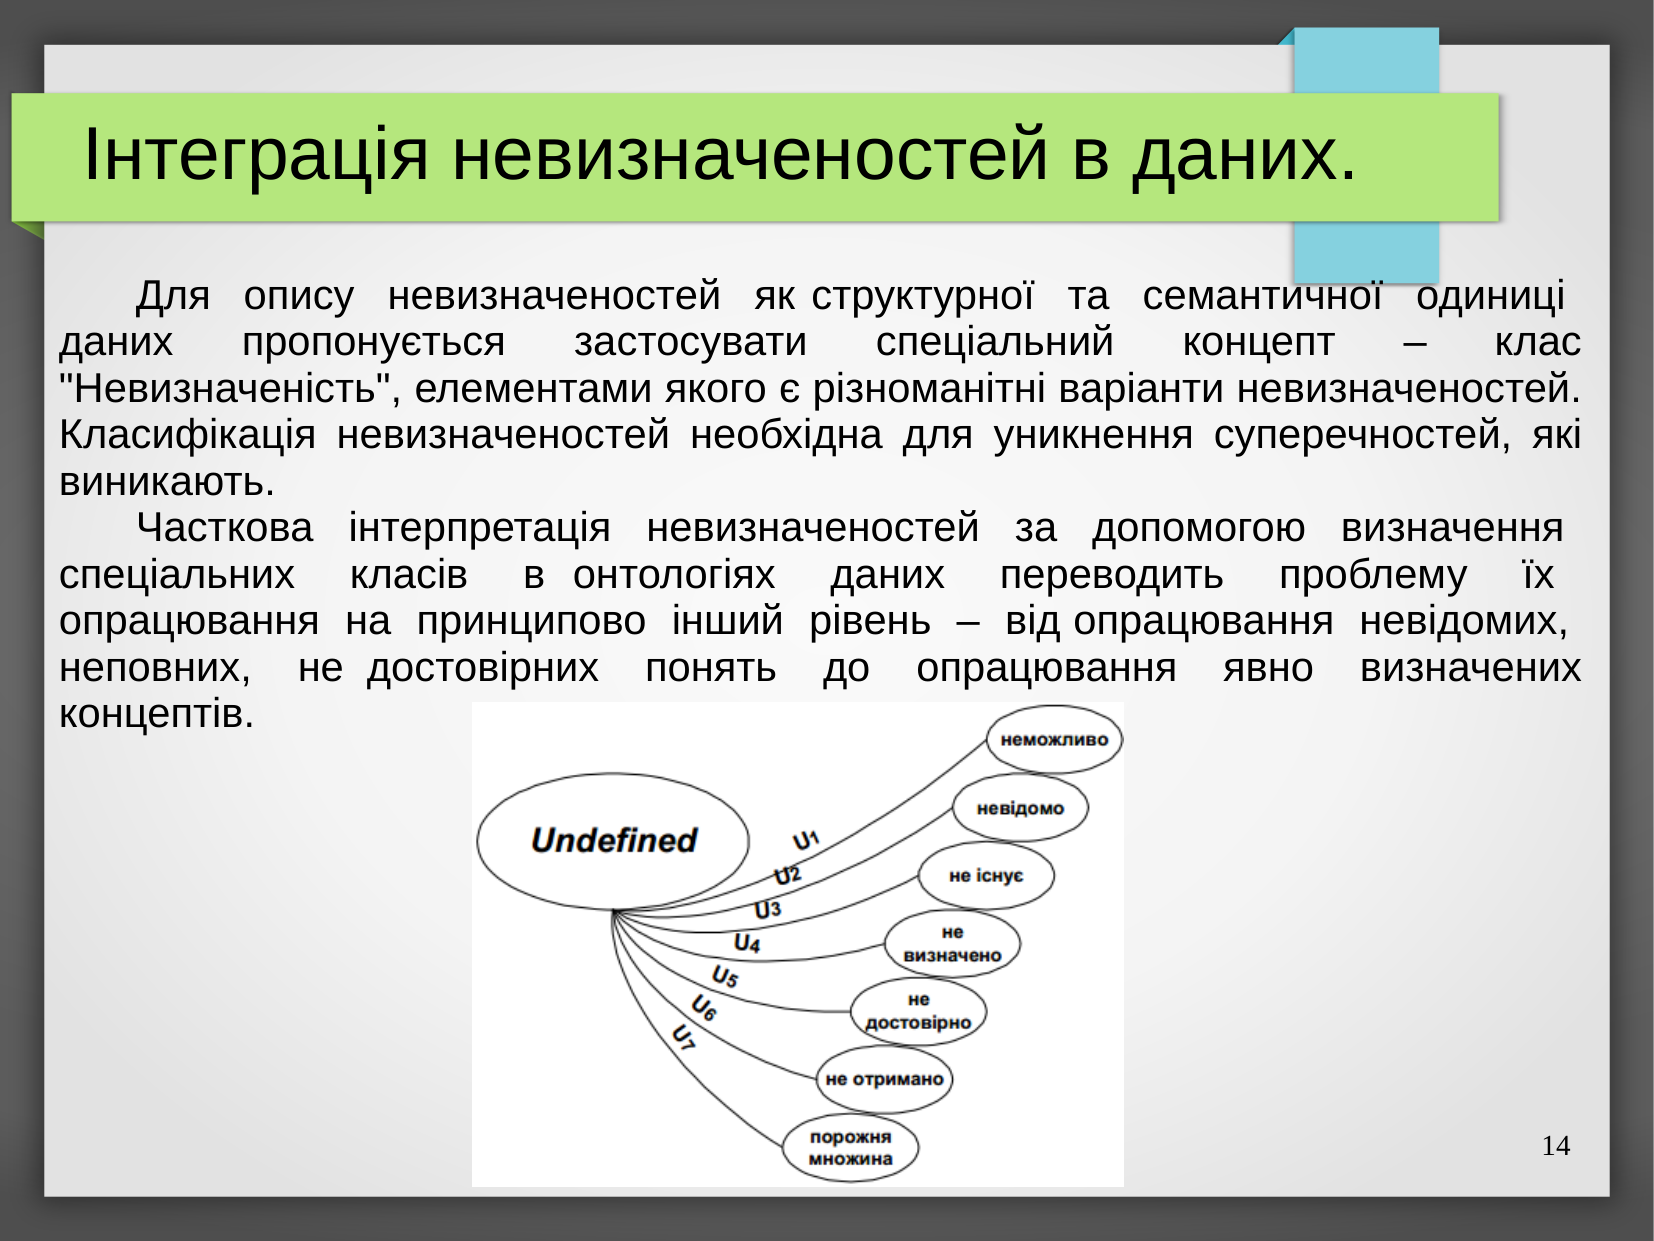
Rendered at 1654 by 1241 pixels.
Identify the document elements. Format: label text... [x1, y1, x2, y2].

picture [0, 0, 1654, 1241]
list Для опису невизначеностей як структурної та семантичної одиниці даних пропонується застосувати спеціальний концепт – клас "Невизначеність", елементами якого є різноманітні варіанти невизначеностей. Класифікація невизначеностей необхідна для уникнення суперечностей, які виникають. Часткова інтерпретація невизначеностей за допомогою визначення спеціальних класів в онтологіях даних переводить проблему їх опрацювання на принципово інший рівень – від опрацювання невідомих, неповних, не достовірних понять до опрацювання явно визначених концептів. [59, 271, 1583, 1193]
title Інтеграція невизначеностей в даних. [82, 94, 1489, 213]
